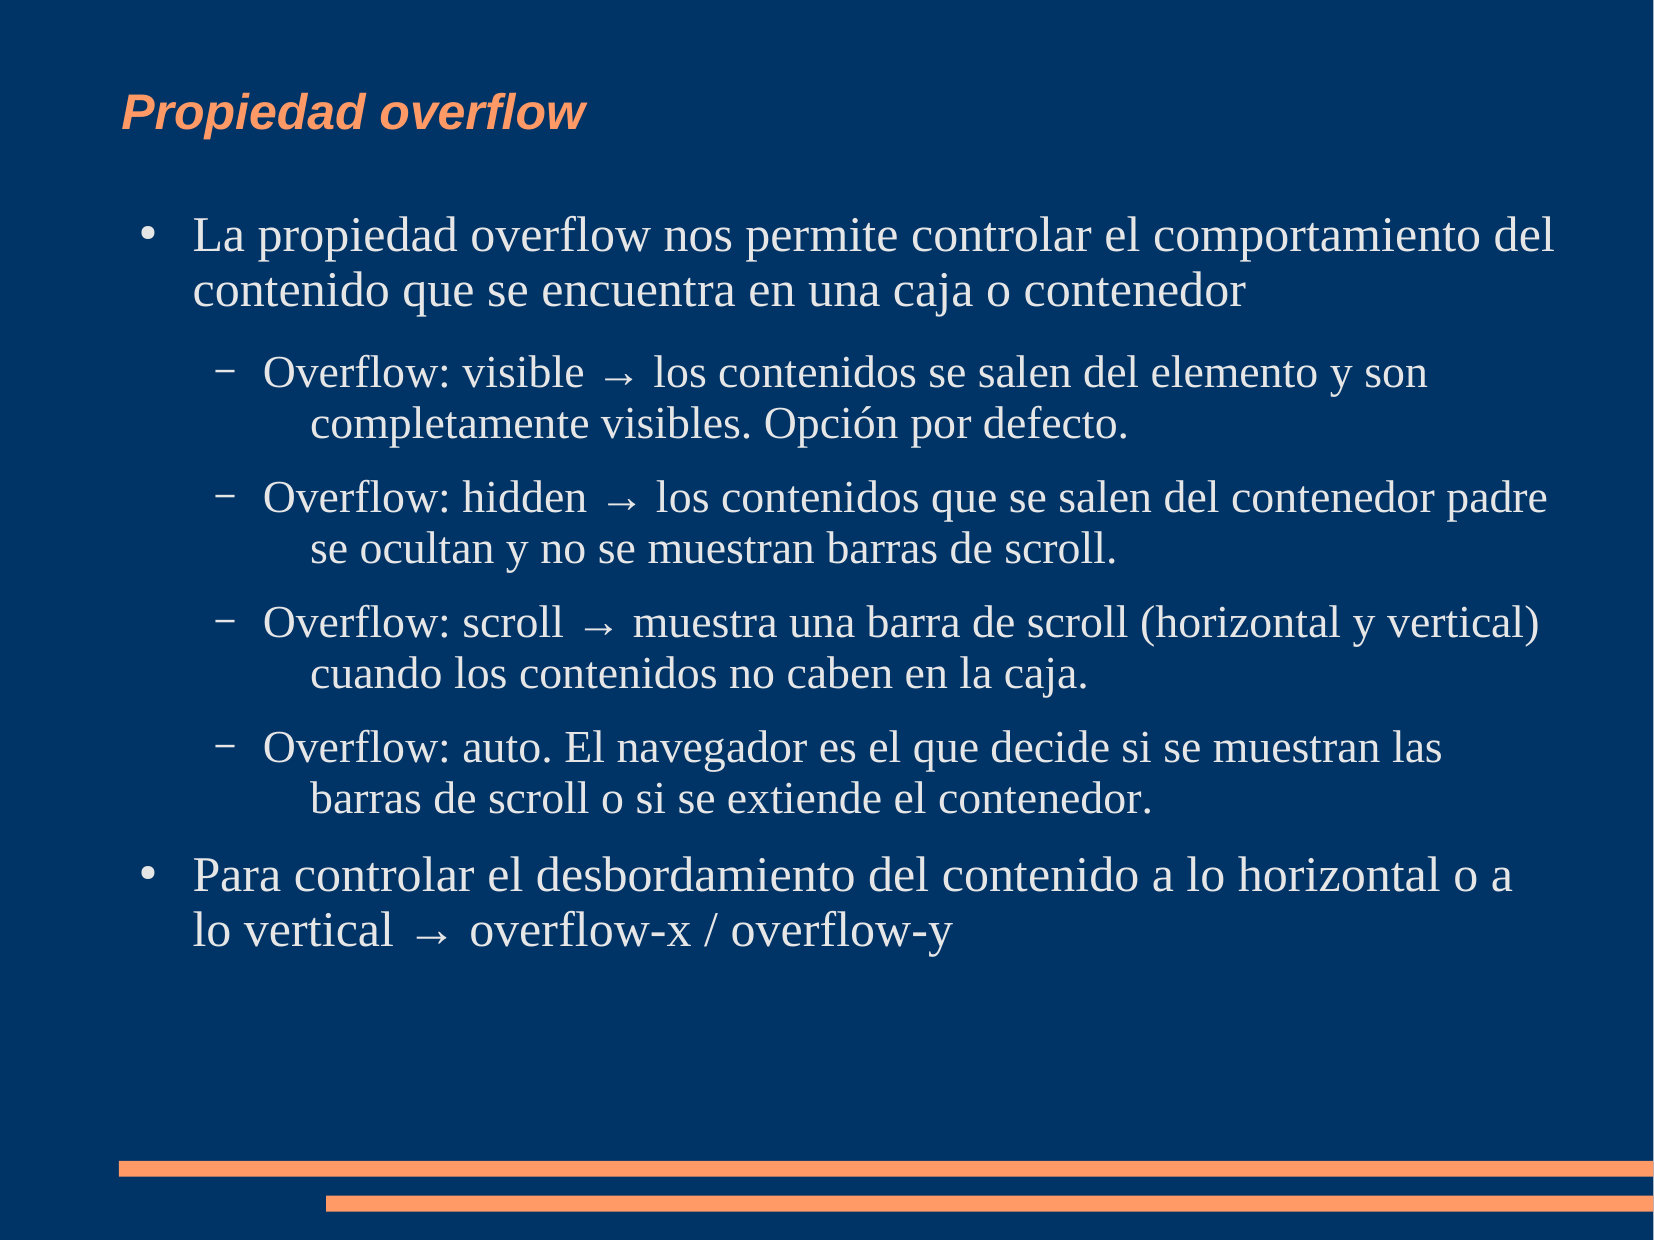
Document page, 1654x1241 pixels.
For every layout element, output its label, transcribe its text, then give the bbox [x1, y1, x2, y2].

title Propiedad overflow [121, 46, 1534, 178]
list La propiedad overflow nos permite controlar el comportamiento del contenido que se encuentra en una caja o contenedor Overflow: visible → los contenidos se salen del elemento y son completamente visibles. Opción por defecto. Overflow: hidden → los contenidos que se salen del contenedor padre se ocultan y no se muestran barras de scroll. Overflow: scroll → muestra una barra de scroll (horizontal y vertical) cuando los contenidos no caben en la caja. Overflow: auto. El navegador es el que decide si se muestran las barras de scroll o si se extiende el contenedor. Para controlar el desbordamiento del contenido a lo horizontal o a lo vertical → overflow-x / overflow-y [121, 206, 1561, 965]
